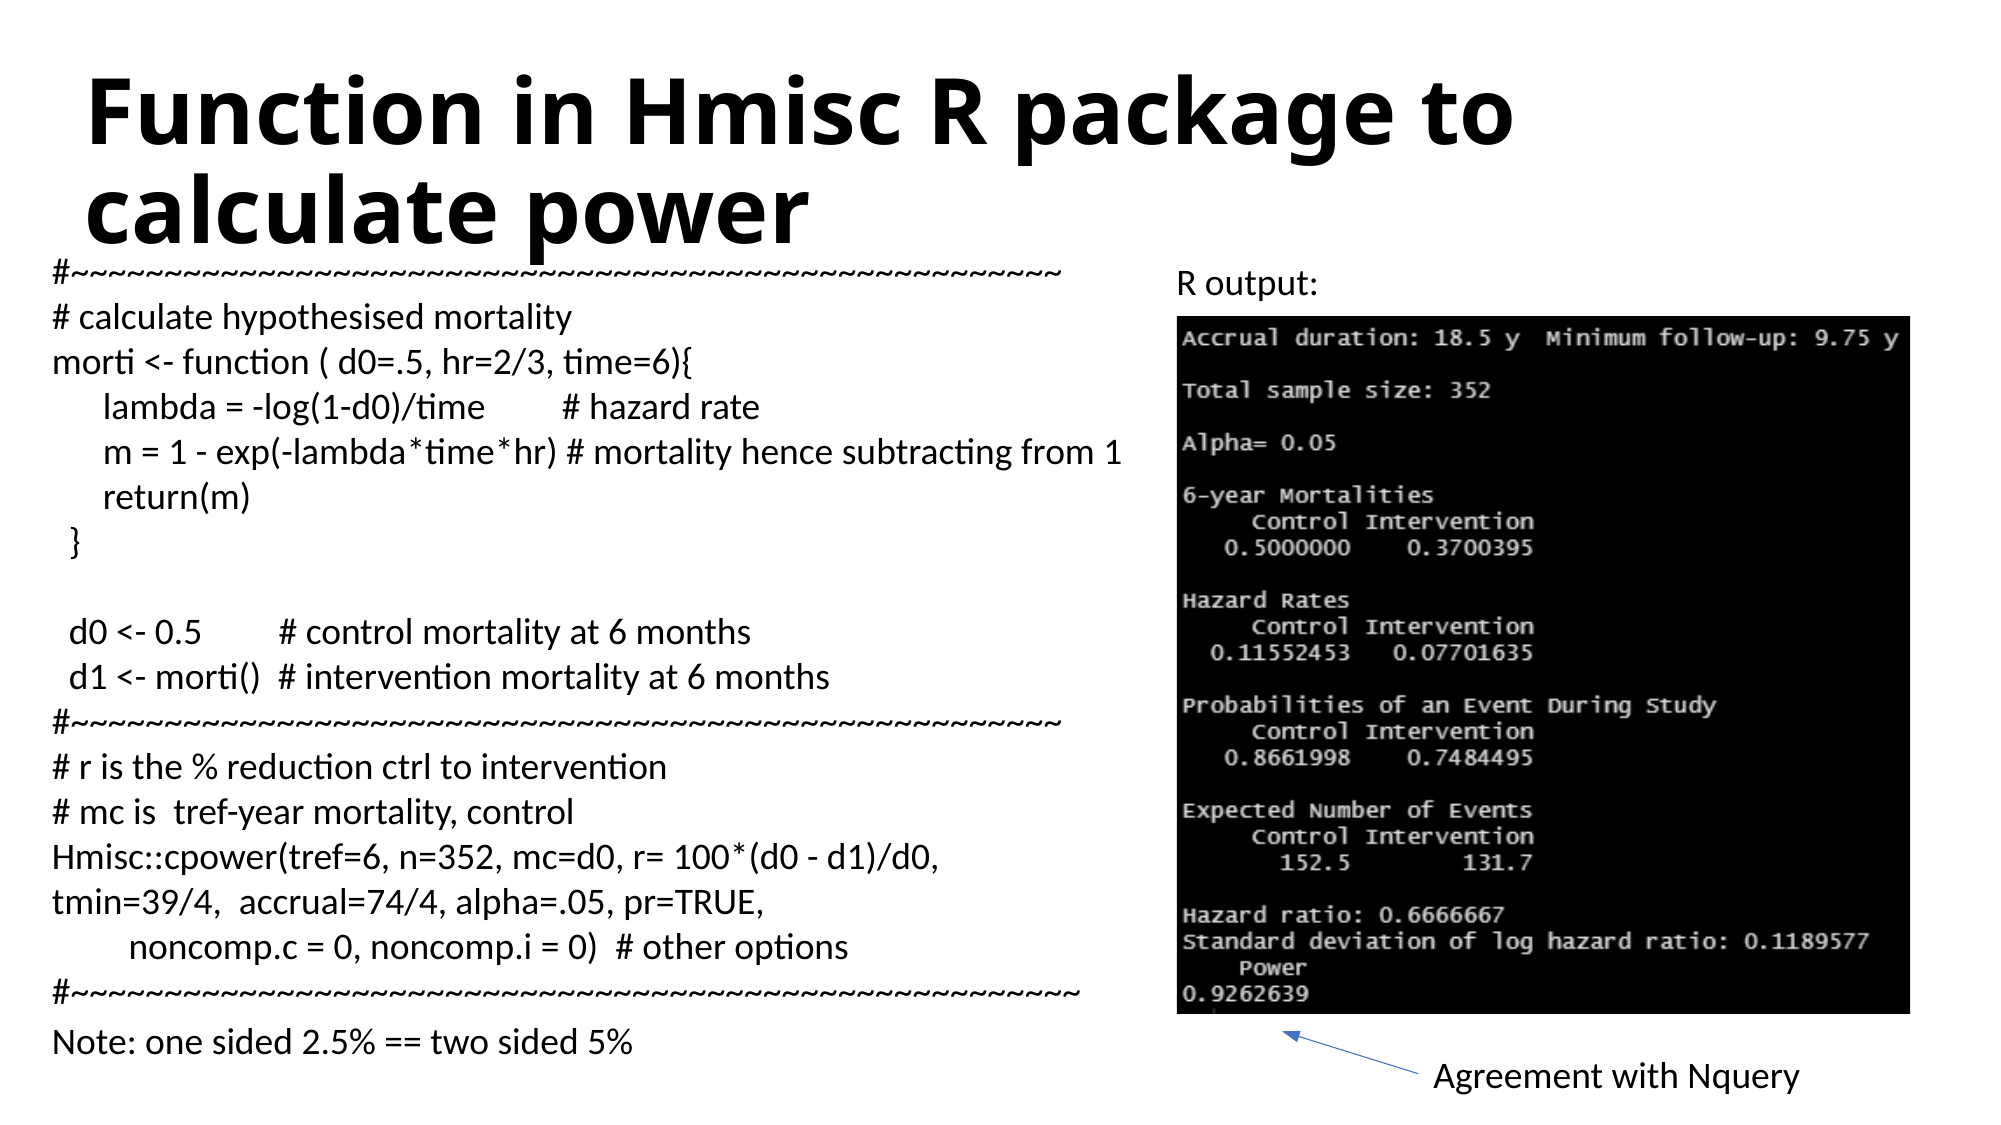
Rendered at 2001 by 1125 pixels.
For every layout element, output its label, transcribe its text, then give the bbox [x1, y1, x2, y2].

text_box R output: [1161, 250, 1808, 312]
title Function in Hmisc R package to calculate power [69, 55, 1911, 273]
picture [1176, 316, 1911, 1014]
text_box #~~~~~~~~~~~~~~~~~~~~~~~~~~~~~~~~~~~~~~~~~~~~~~~~~~~~~ # calculate hypothesised mortality morti <- function ( d0=.5, hr=2/3, time=6){ lambda = -log(1-d0)/time # hazard rate m = 1 - exp(-lambda*time*hr) # mortality hence subtracting from 1 return(m) } d0 <- 0.5 # control mortality at 6 months d1 <- morti() # intervention mortality at 6 months #~~~~~~~~~~~~~~~~~~~~~~~~~~~~~~~~~~~~~~~~~~~~~~~~~~~~~ # r is the % reduction ctrl to intervention # mc is tref-year mortality, control Hmisc::cpower(tref=6, n=352, mc=d0, r= 100*(d0 - d1)/d0, tmin=39/4, accrual=74/4, alpha=.05, pr=TRUE, noncomp.c = 0, noncomp.i = 0) # other options #~~~~~~~~~~~~~~~~~~~~~~~~~~~~~~~~~~~~~~~~~~~~~~~~~~~~~~ [36, 239, 1160, 1009]
text_box Agreement with Nquery [1418, 1043, 1911, 1105]
text_box Note: one sided 2.5% == two sided 5% [36, 1009, 1160, 1070]
